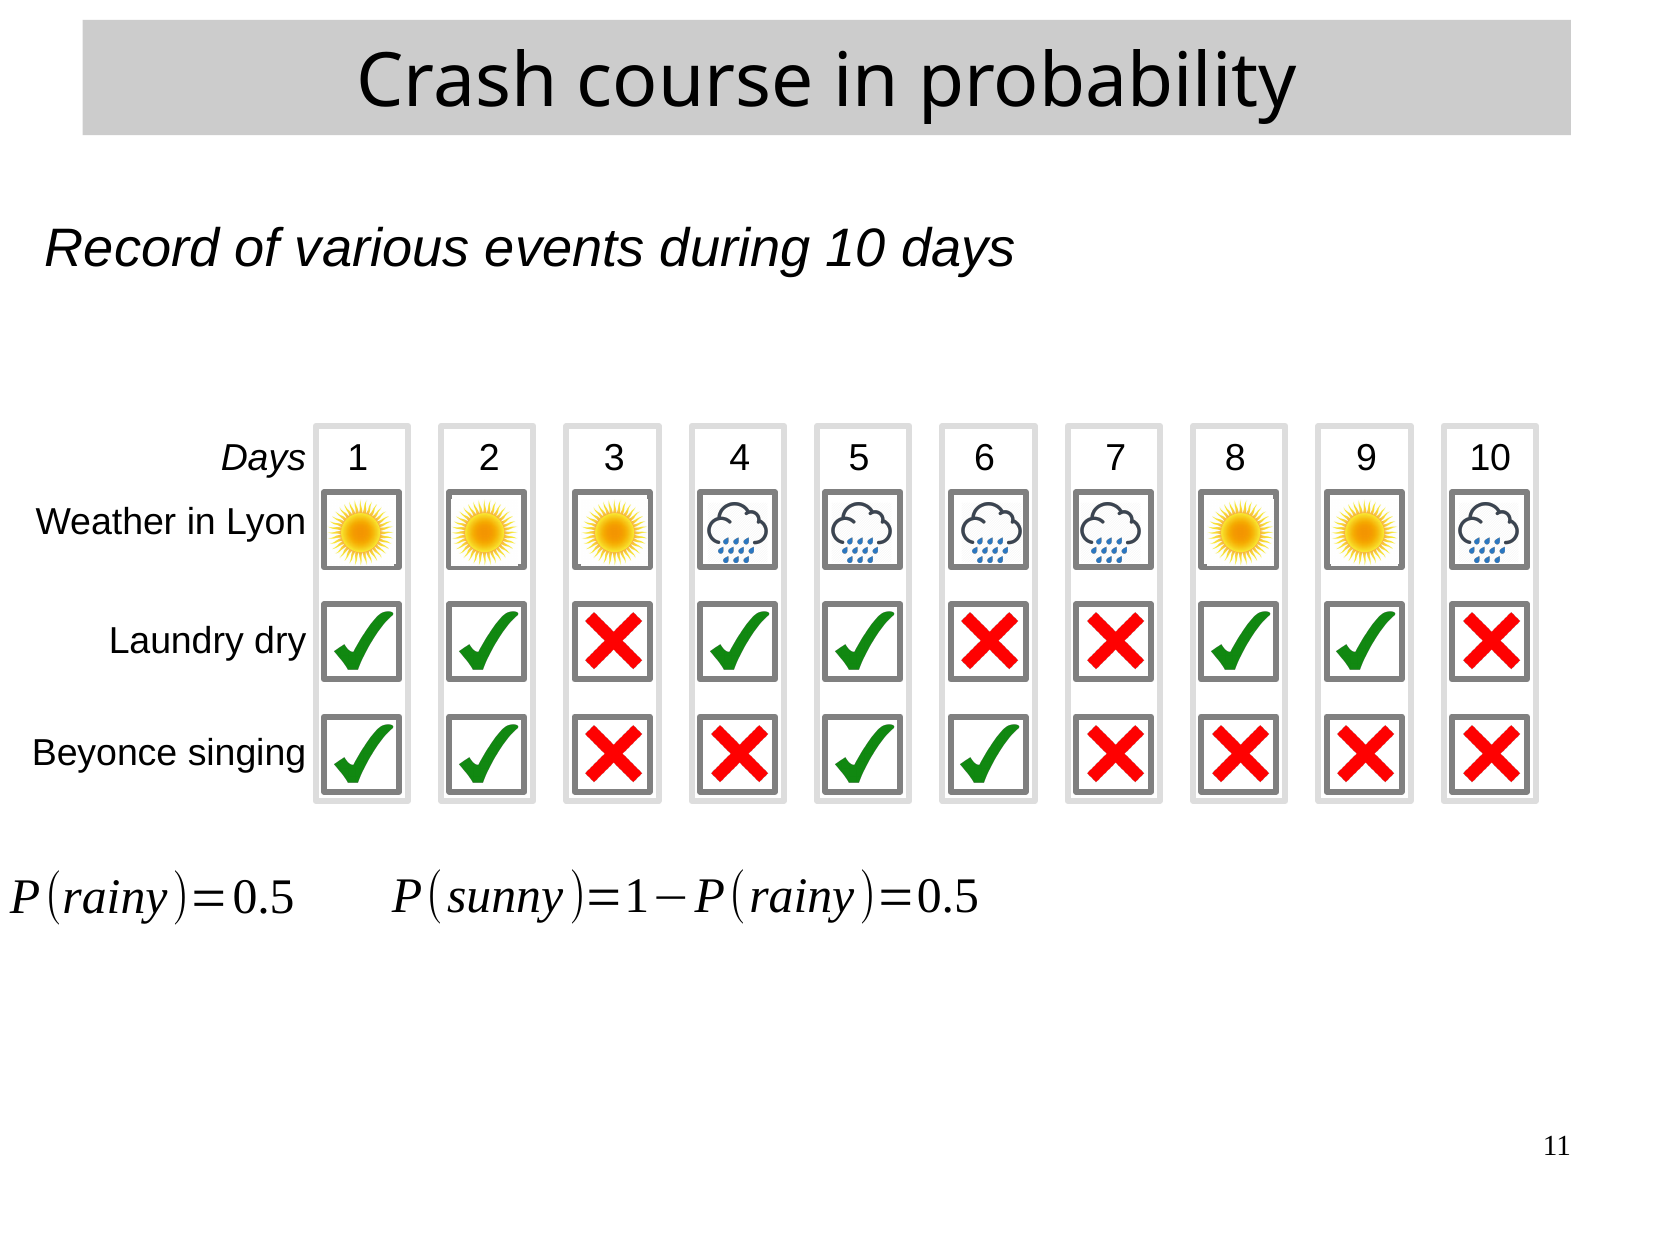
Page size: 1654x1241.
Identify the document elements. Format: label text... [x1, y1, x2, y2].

text_box 10 [1454, 429, 1533, 528]
text_box Days [5, 428, 313, 489]
picture [834, 610, 895, 671]
text_box 5 [834, 429, 895, 486]
picture [1085, 610, 1146, 671]
title Crash course in probability [82, 19, 1571, 136]
picture [327, 499, 394, 566]
text_box 9 [1341, 429, 1402, 486]
picture [1335, 723, 1396, 784]
picture [1210, 723, 1271, 784]
picture [333, 610, 394, 671]
text_box Weather in Lyon [5, 493, 313, 554]
picture [959, 723, 1020, 784]
picture [583, 610, 644, 671]
picture [1207, 499, 1274, 566]
text_box Beyonce singing [5, 723, 313, 784]
text_box 3 [589, 429, 650, 486]
picture [961, 502, 1022, 563]
text_box 8 [1210, 429, 1271, 486]
chart [0, 868, 301, 928]
picture [1461, 723, 1522, 784]
picture [583, 723, 644, 784]
picture [1331, 499, 1398, 566]
picture [451, 499, 518, 566]
text_box 7 [1090, 429, 1151, 486]
text_box 2 [463, 429, 524, 486]
picture [458, 610, 519, 671]
chart [381, 867, 987, 927]
picture [458, 723, 519, 784]
picture [1458, 502, 1519, 563]
picture [1335, 610, 1396, 671]
picture [707, 502, 768, 563]
text_box 1 [332, 429, 393, 486]
picture [834, 723, 895, 784]
picture [333, 723, 394, 784]
text_box Laundry dry [5, 611, 313, 672]
text_box 10 [1455, 495, 1524, 528]
picture [1080, 502, 1141, 563]
picture [709, 723, 770, 784]
picture [1461, 610, 1522, 671]
picture [1210, 610, 1271, 671]
picture [959, 610, 1020, 671]
text_box 4 [714, 429, 775, 486]
picture [581, 499, 648, 566]
picture [709, 610, 770, 671]
picture [831, 502, 892, 563]
picture [1085, 723, 1146, 784]
text_box 6 [959, 429, 1020, 486]
text_box Record of various events during 10 days [30, 210, 1216, 286]
